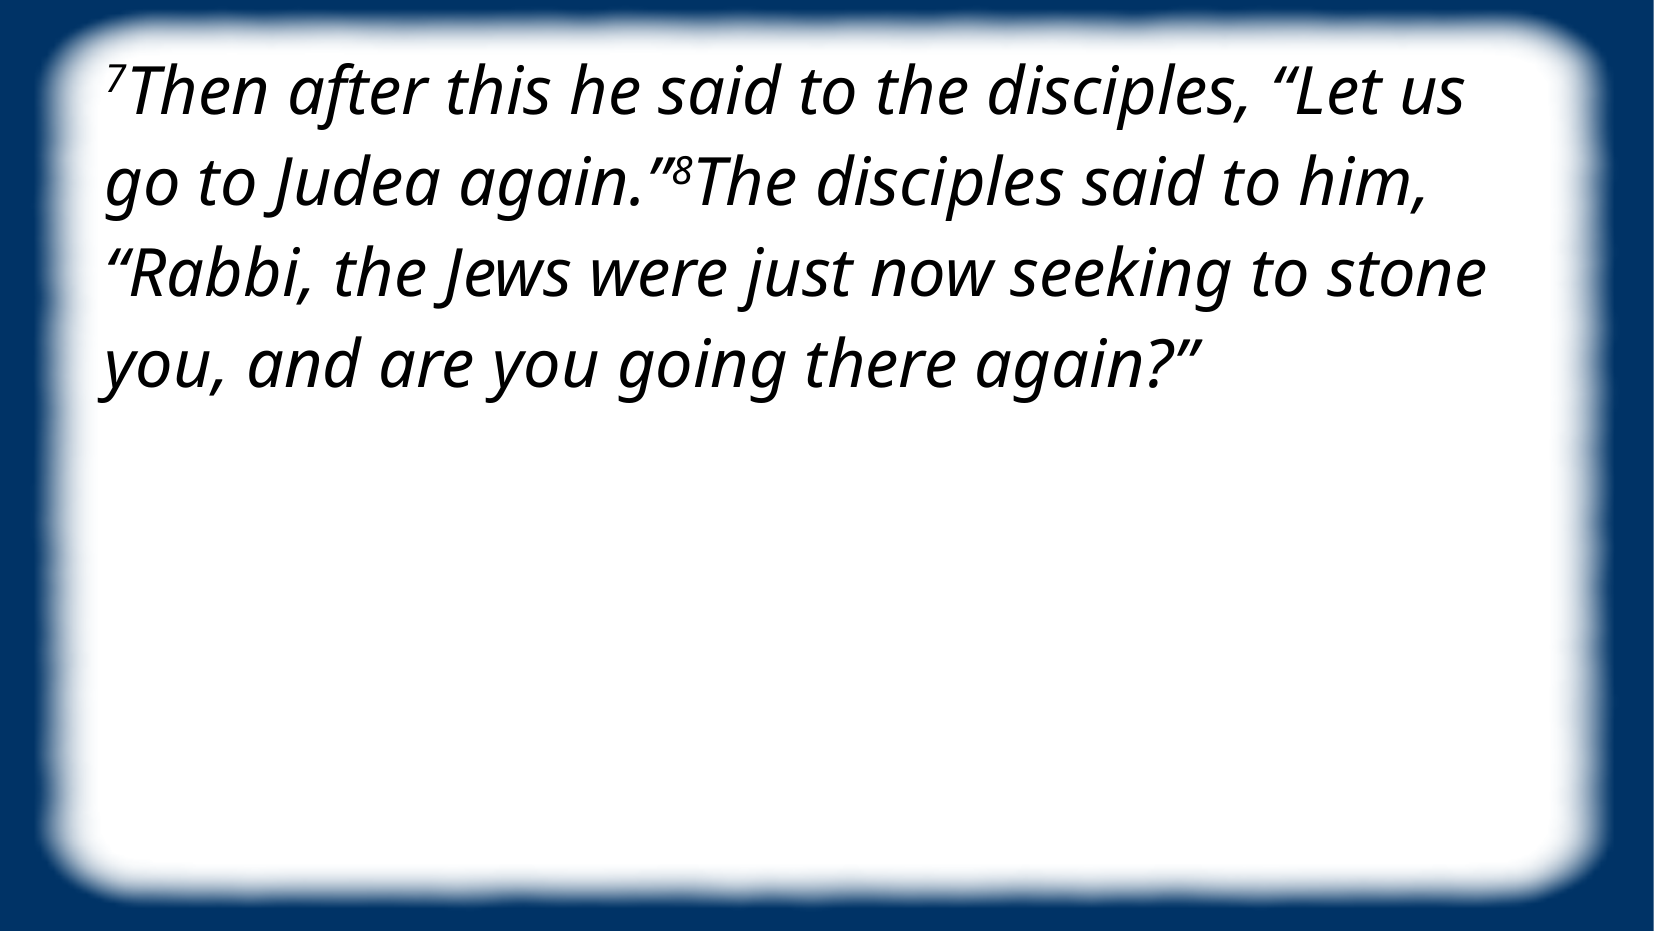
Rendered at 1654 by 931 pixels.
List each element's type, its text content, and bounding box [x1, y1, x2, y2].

text_box 7Then after this he said to the disciples, “Let us go to Judea again.”8The disciples said to him, “Rabbi, the Jews were just now seeking to stone you, and are you going there again?” [90, 36, 1561, 436]
picture [0, 0, 1654, 931]
